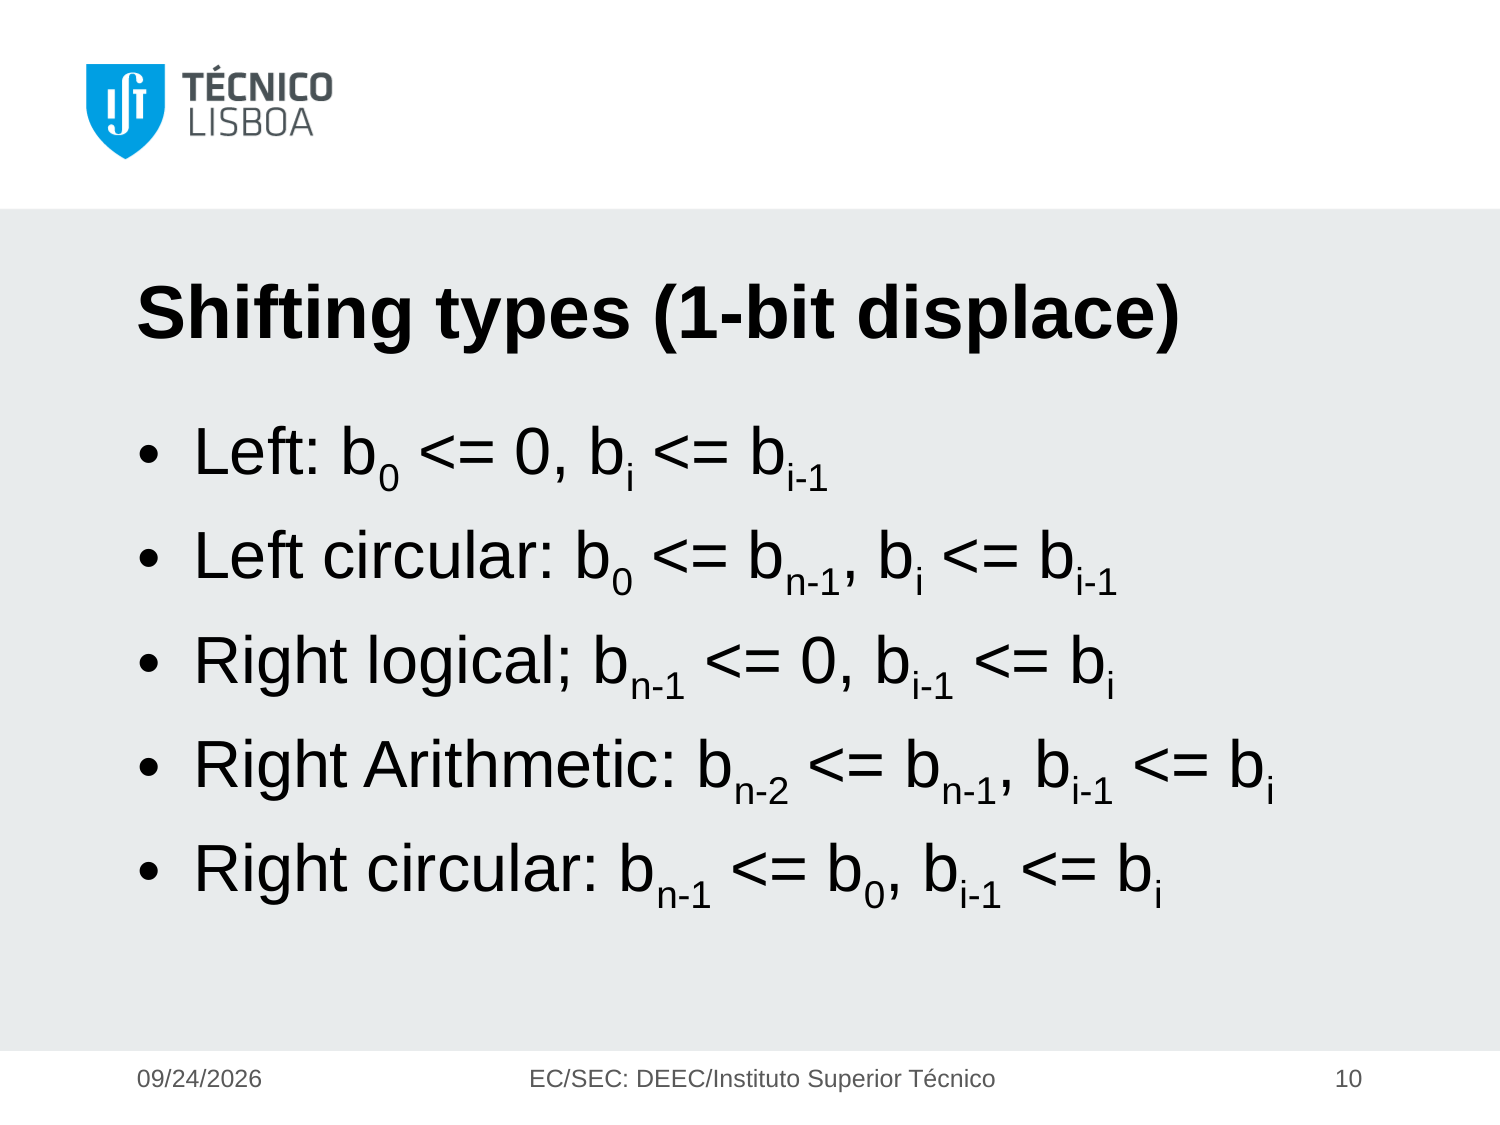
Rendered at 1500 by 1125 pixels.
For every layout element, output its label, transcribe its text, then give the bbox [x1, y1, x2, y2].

footer EC/SEC: DEEC/Instituto Superior Técnico [512, 1052, 1021, 1103]
title Shifting types (1-bit displace) [121, 237, 1378, 381]
list Left: b0 <= 0, bi <= bi-1 Left circular: b0 <= bn-1, bi <= bi-1 Right logical; bn-1 <= 0, bi-1 <= bi Right Arithmetic: bn-2 <= bn-1, bi-1 <= bi Right circular: bn-1 <= b0, bi-1 <= bi [121, 400, 1378, 1005]
slide_number <number> [1077, 1052, 1378, 1103]
slide_number 10/30/2018 [121, 1052, 425, 1103]
picture [0, 0, 1500, 1125]
